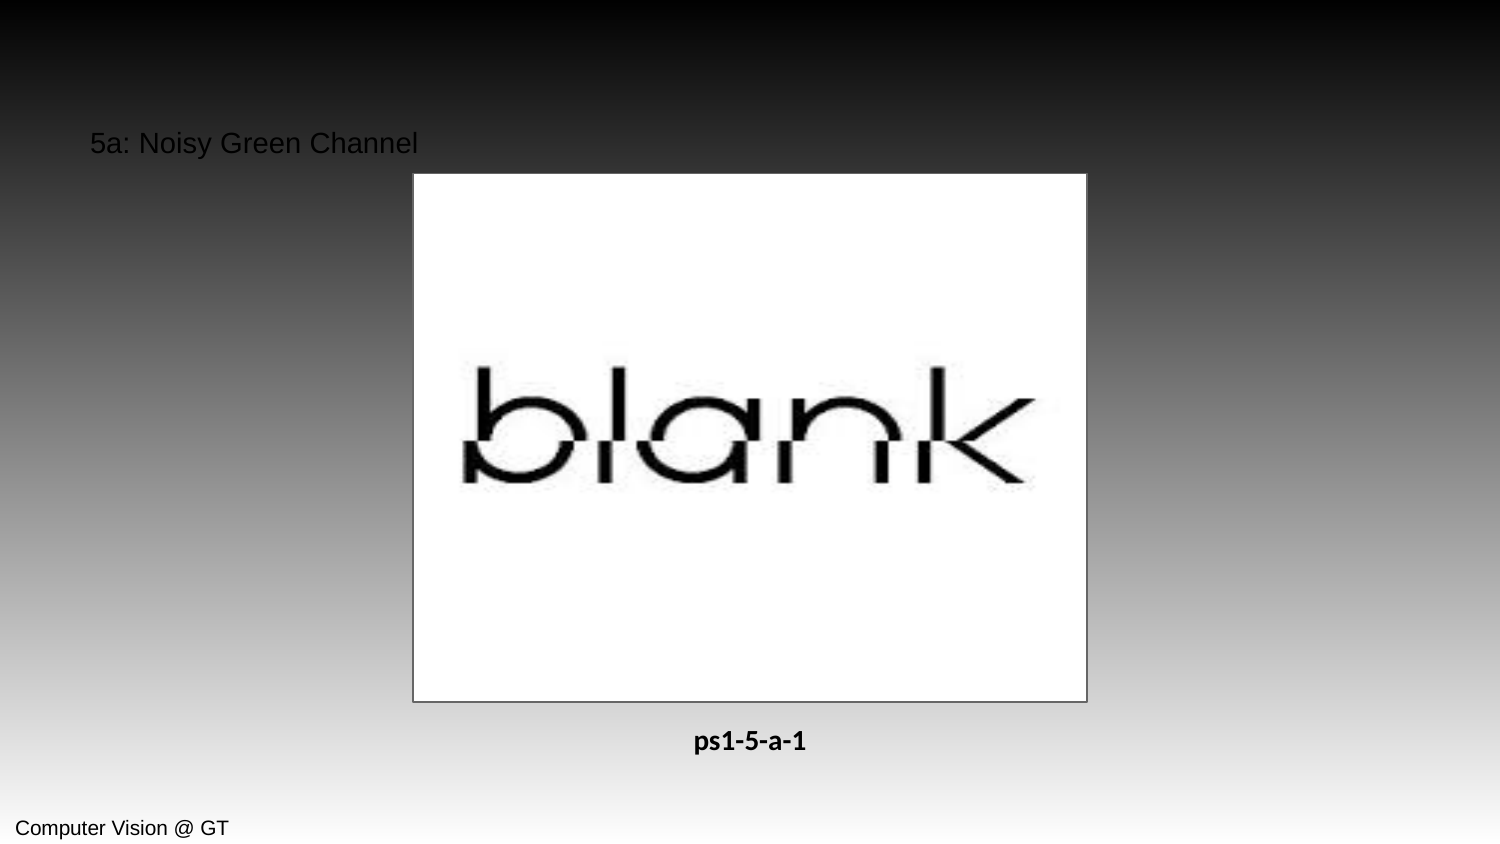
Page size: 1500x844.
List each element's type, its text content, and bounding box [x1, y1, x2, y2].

text_box ps1-5-a-1 [413, 701, 1087, 784]
text_box Computer Vision @ GT [0, 811, 422, 844]
picture [413, 174, 1087, 701]
title 5a: Noisy Green Channel [75, 33, 1425, 175]
